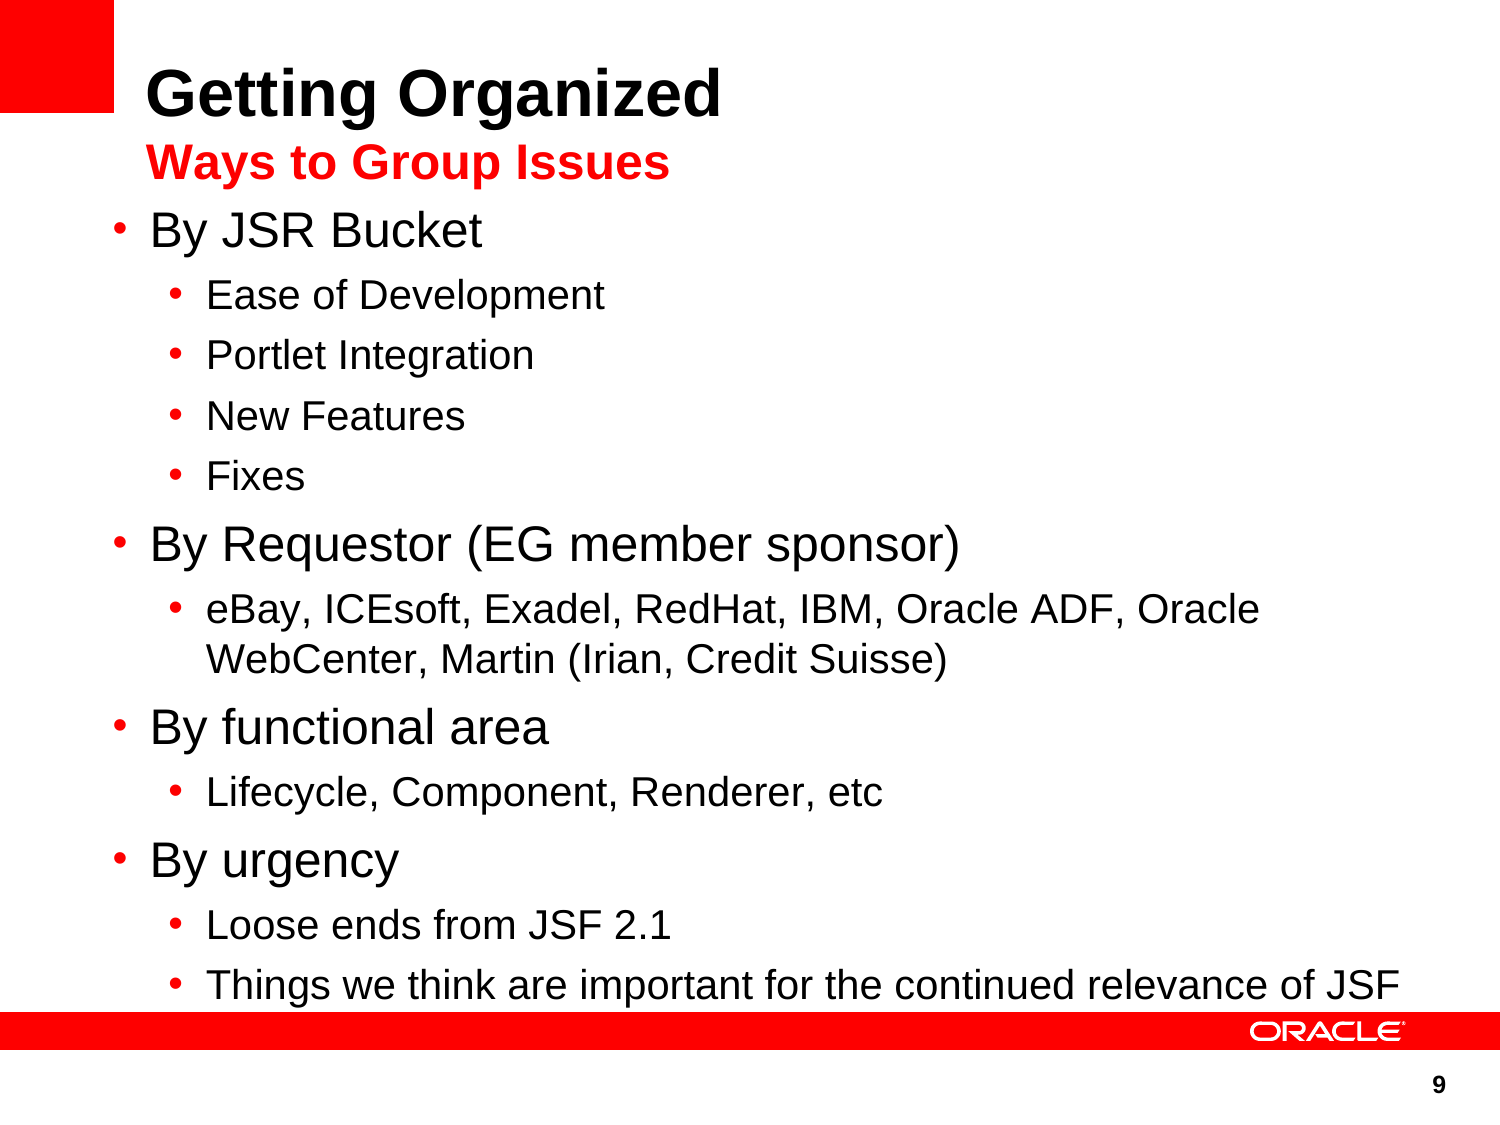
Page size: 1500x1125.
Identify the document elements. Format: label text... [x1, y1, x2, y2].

title Getting Organized Ways to Group Issues [145, 49, 1390, 197]
list By JSR Bucket Ease of Development Portlet Integration New Features Fixes By Requestor (EG member sponsor) eBay, ICEsoft, Exadel, RedHat, IBM, Oracle ADF, Oracle WebCenter, Martin (Irian, Credit Suisse) By functional area Lifecycle, Component, Renderer, etc By urgency Loose ends from JSF 2.1 Things we think are important for the continued relevance of JSF [112, 197, 1469, 1009]
picture [0, 0, 114, 113]
picture [0, 1012, 1500, 1050]
